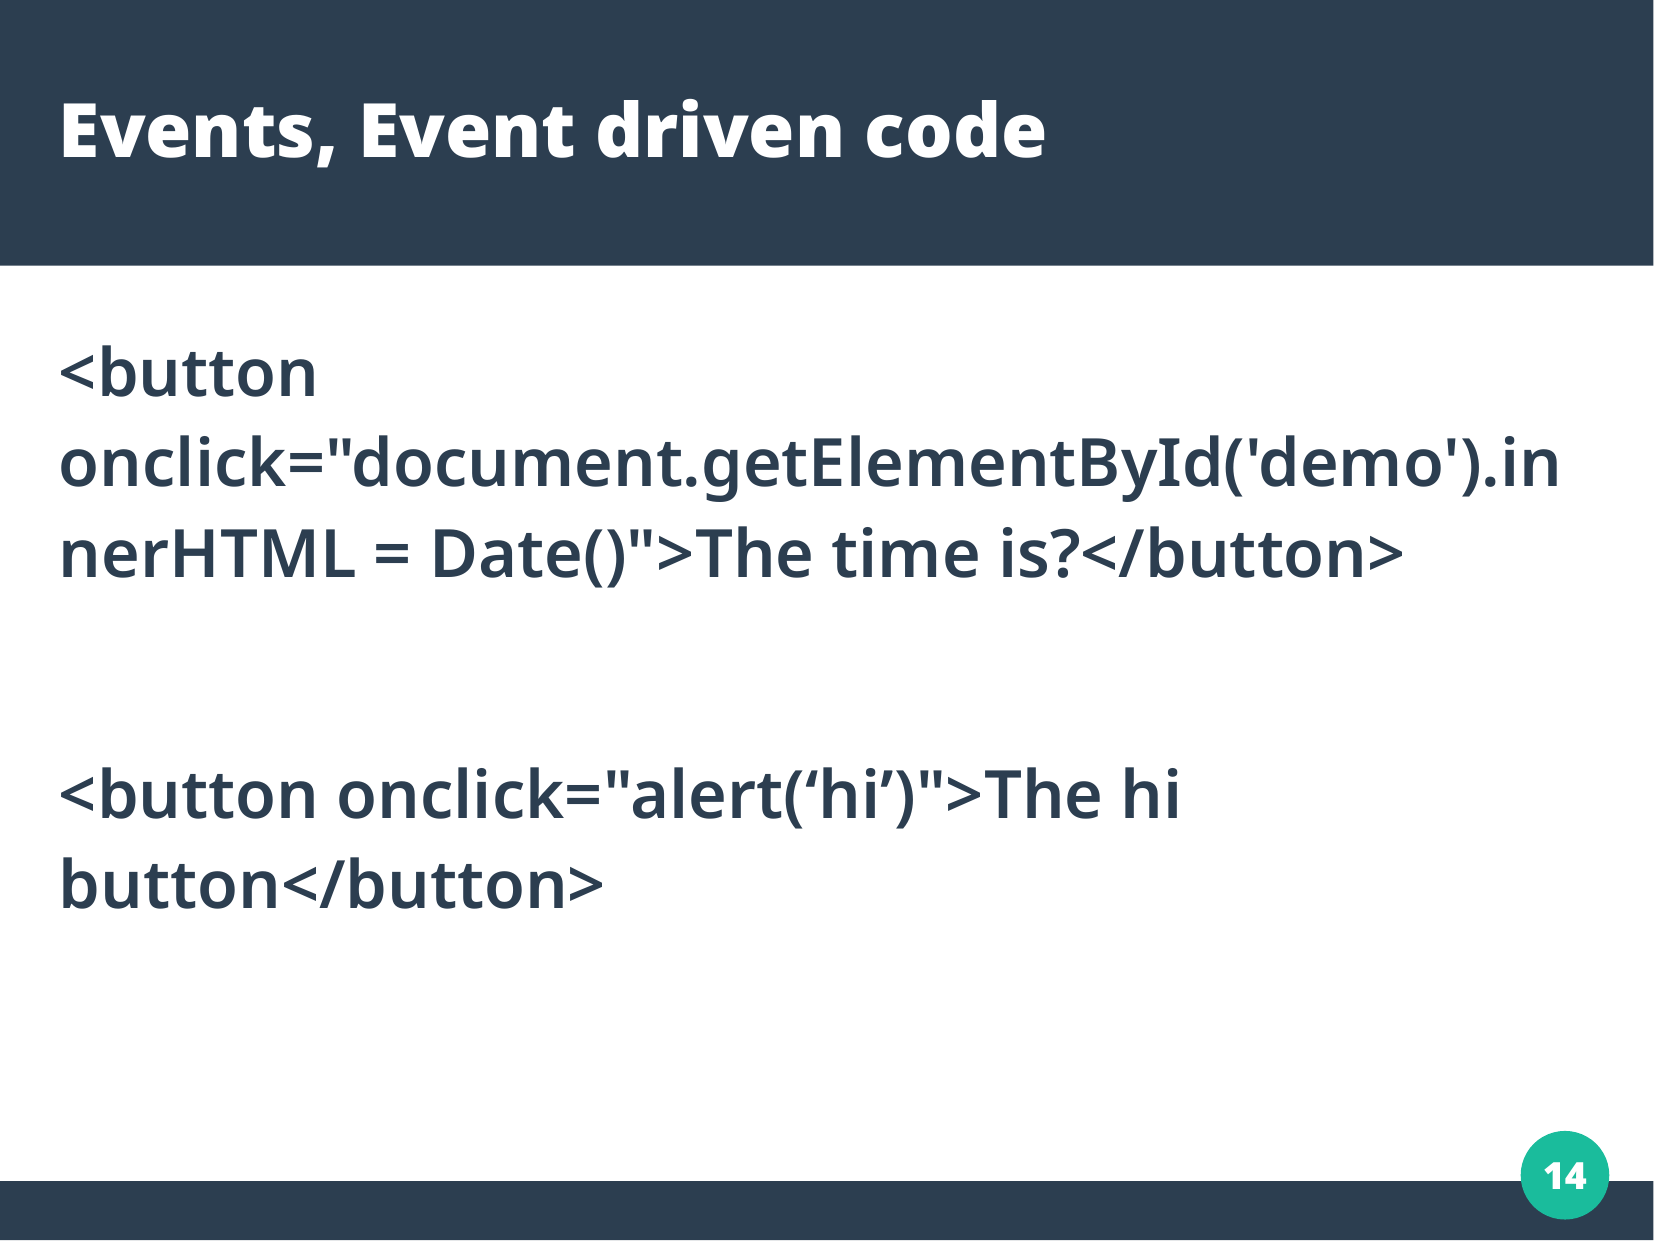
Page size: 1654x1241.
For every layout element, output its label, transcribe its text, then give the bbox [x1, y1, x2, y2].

title Events, Event driven code [59, 49, 1595, 207]
list <button onclick="document.getElementById('demo').innerHTML = Date()">The time is?</button> <button onclick="alert(‘hi’)">The hi button</button> [59, 324, 1595, 1152]
